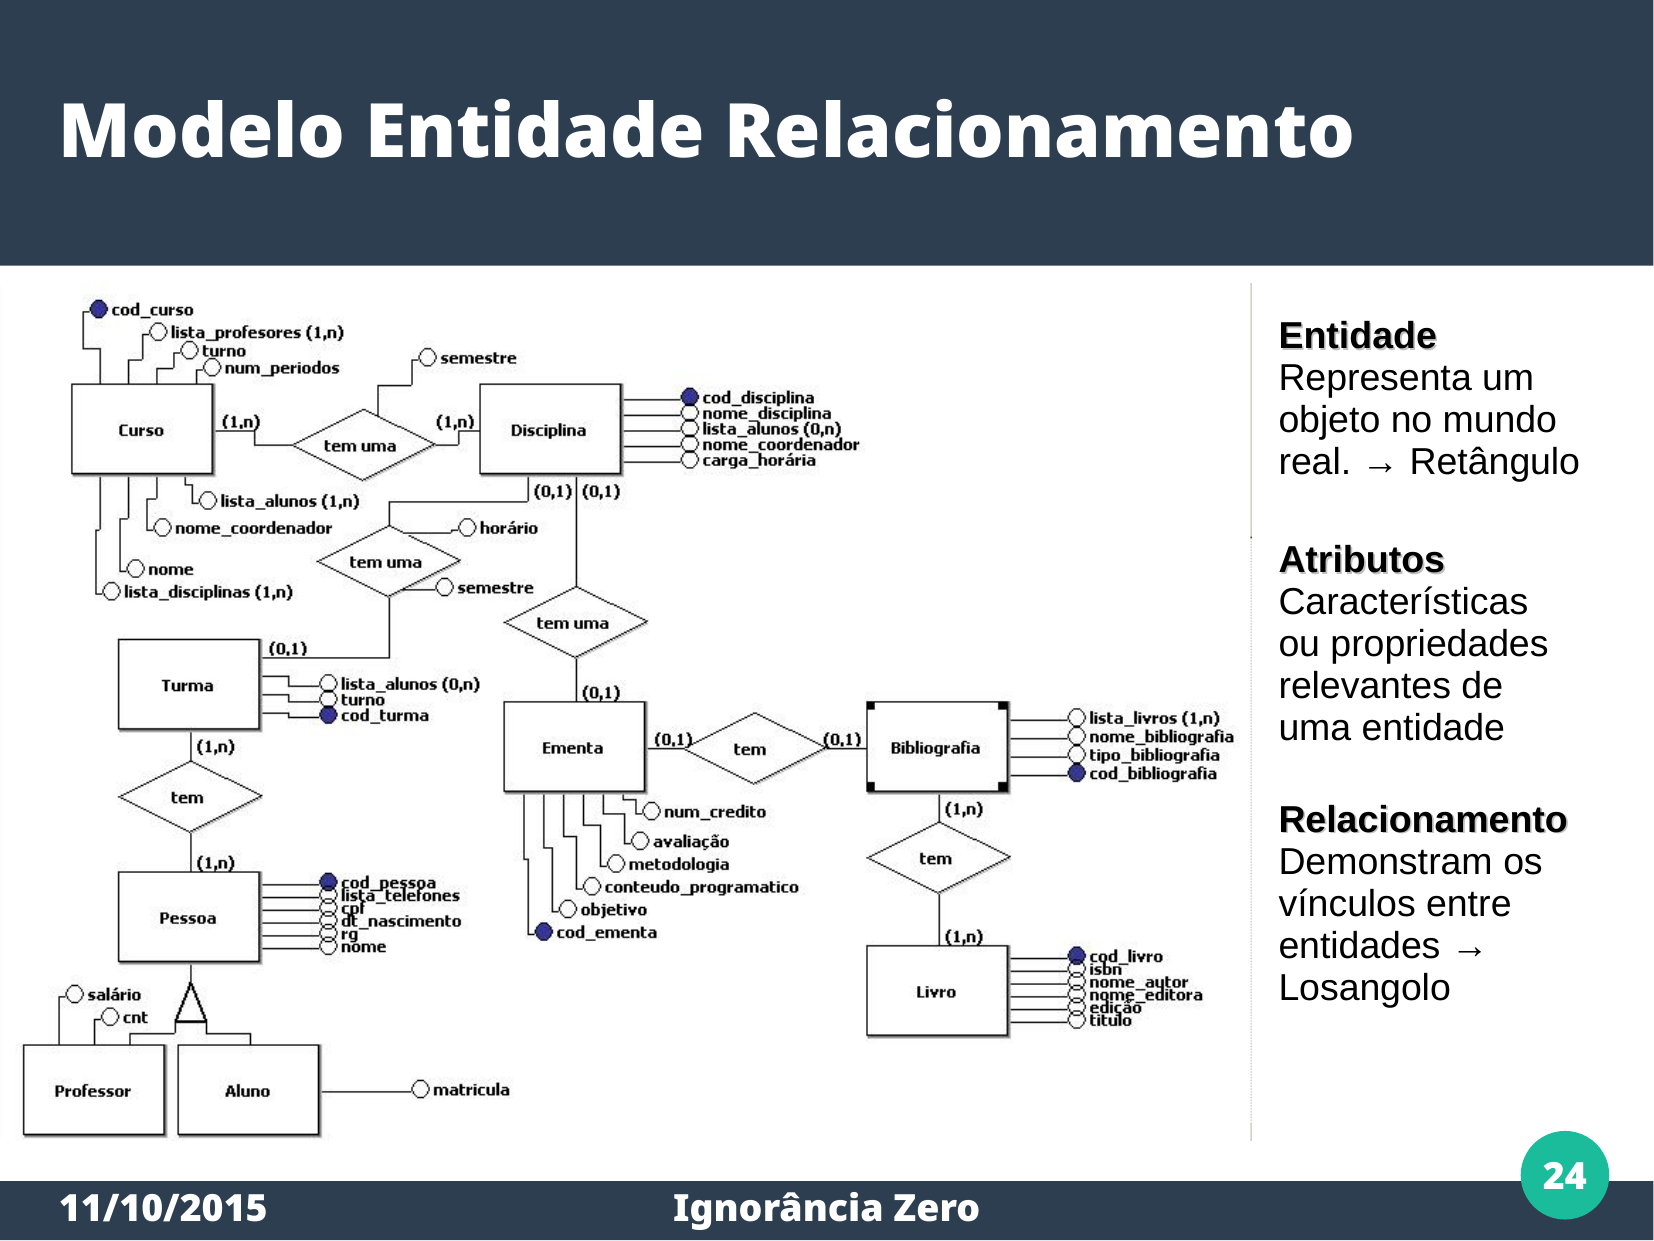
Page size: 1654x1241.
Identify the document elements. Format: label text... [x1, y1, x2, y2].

text_box Entidade Representa um objeto no mundo real. → Retângulo [1263, 307, 1630, 497]
title Modelo Entidade Relacionamento [59, 49, 1595, 207]
picture [0, 283, 1252, 1141]
text_box Relacionamento Demonstram os vínculos entre entidades → Losangolo [1263, 790, 1607, 1016]
text_box Atributos Características ou propriedades relevantes de uma entidade [1263, 531, 1571, 756]
